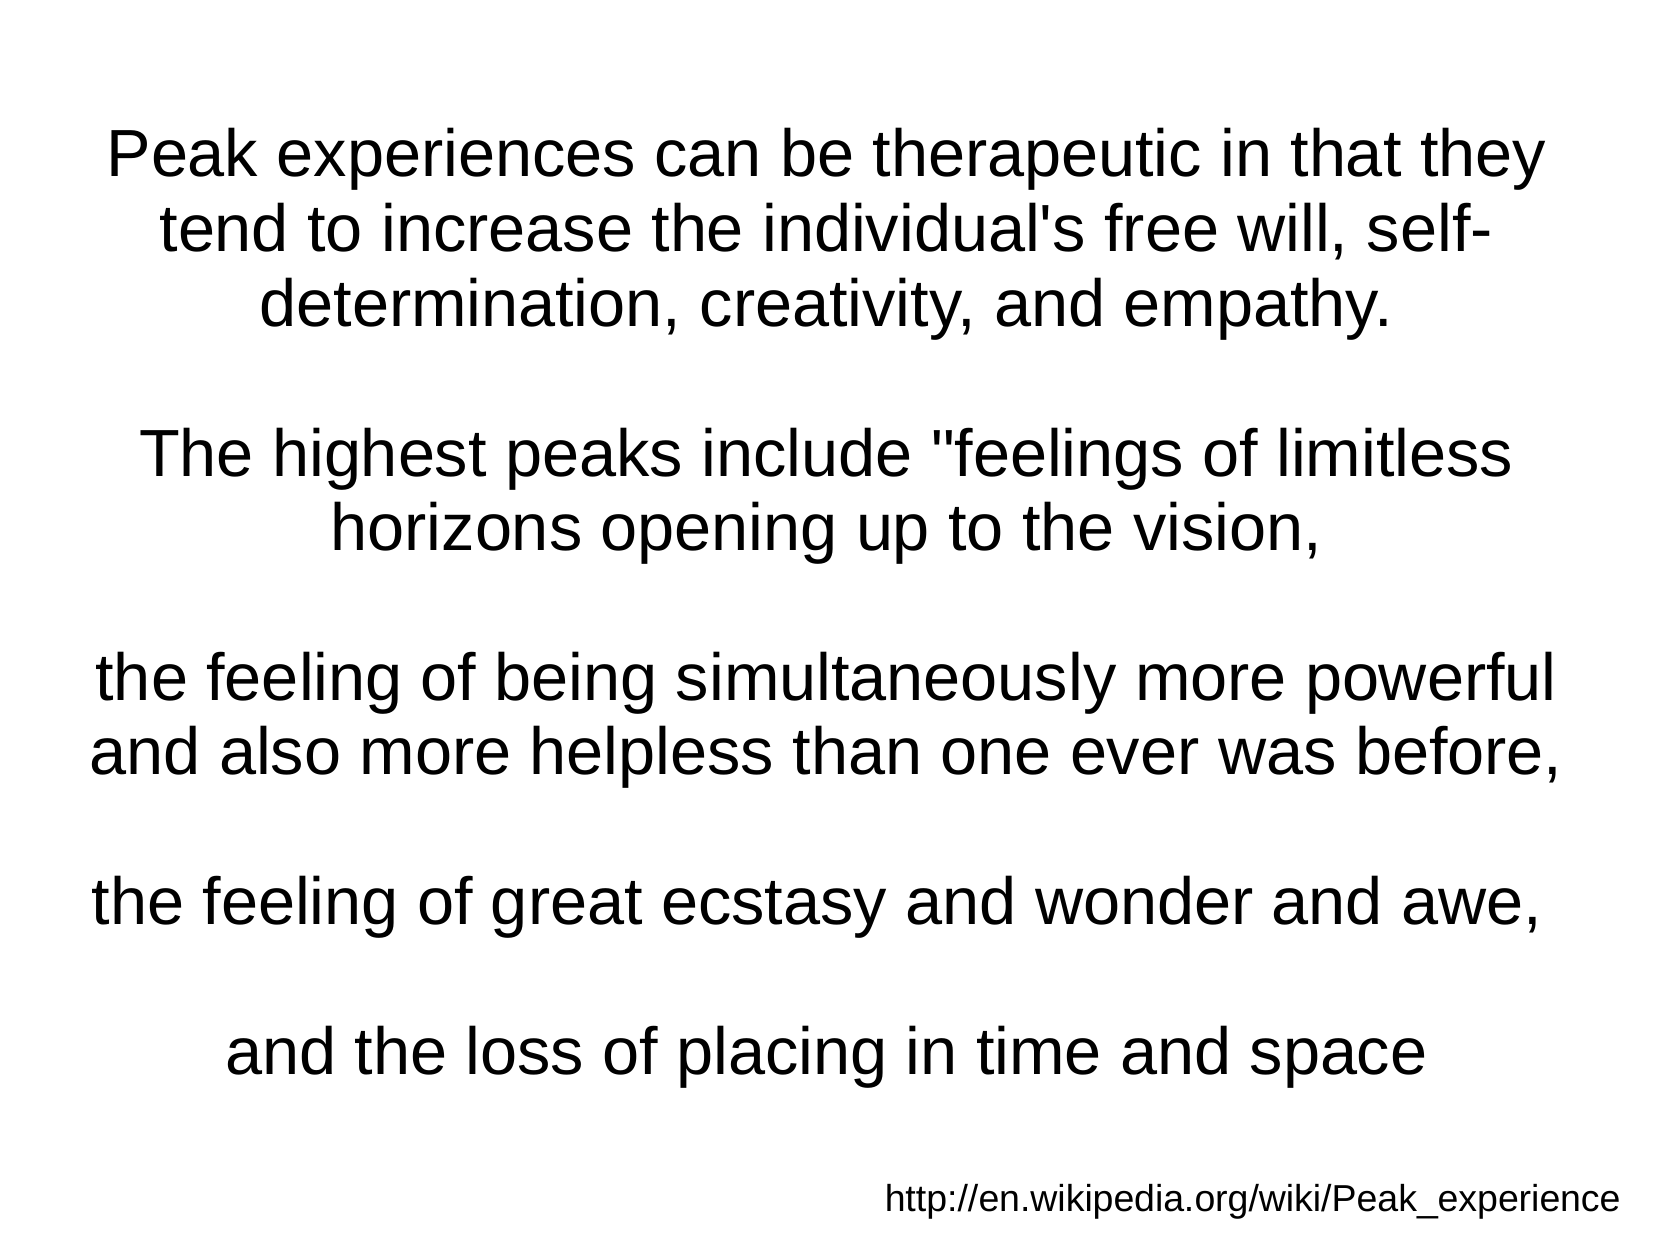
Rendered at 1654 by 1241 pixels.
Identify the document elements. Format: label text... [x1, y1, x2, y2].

subtitle Peak experiences can be therapeutic in that they tend to increase the individual's free will, self-determination, creativity, and empathy. The highest peaks include "feelings of limitless horizons opening up to the vision, the feeling of being simultaneously more powerful and also more helpless than one ever was before, the feeling of great ecstasy and wonder and awe, and the loss of placing in time and space [82, 116, 1571, 1089]
text_box http://en.wikipedia.org/wiki/Peak_experience [870, 1170, 1636, 1227]
